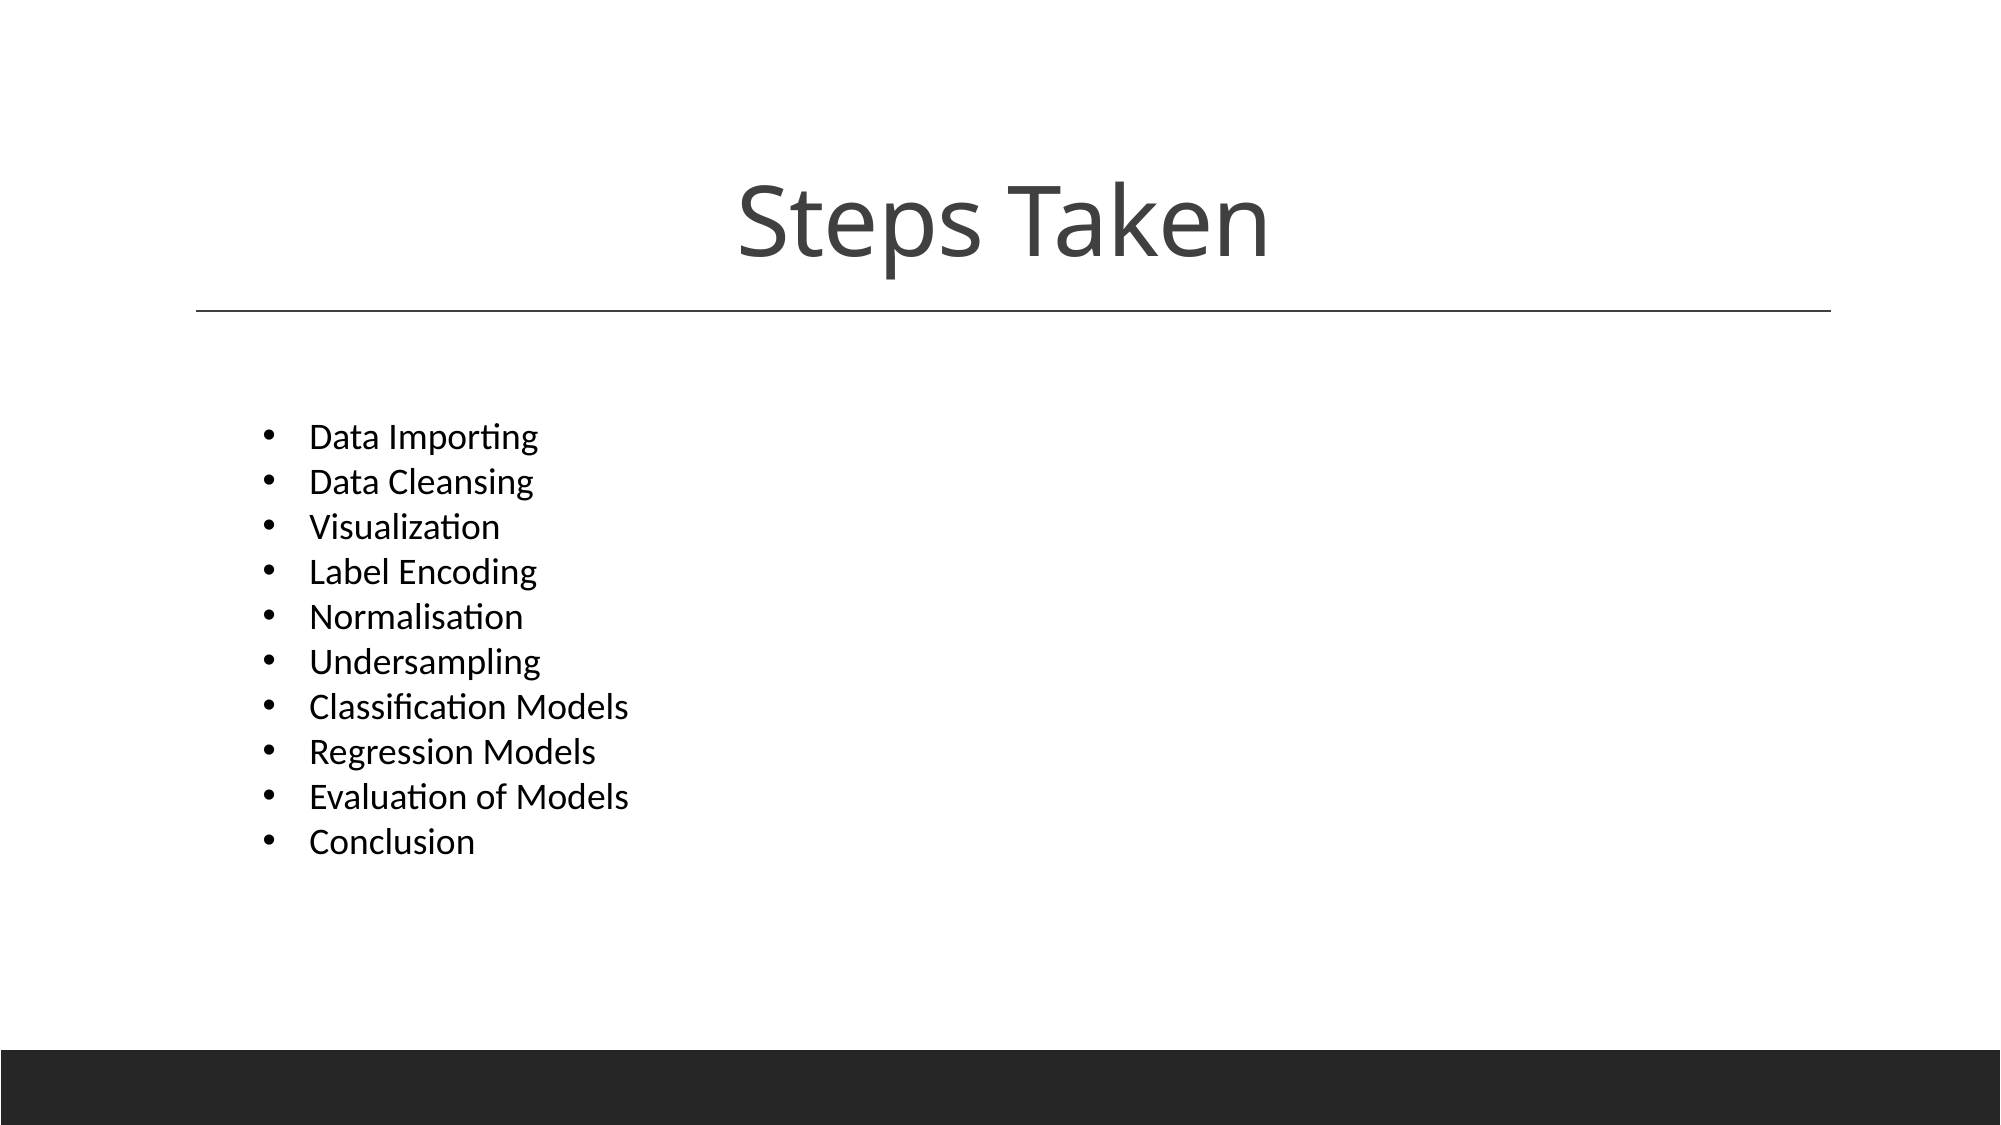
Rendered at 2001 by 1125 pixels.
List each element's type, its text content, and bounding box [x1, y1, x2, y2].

title Steps Taken [180, 47, 1831, 286]
text_box Data Importing Data Cleansing Visualization Label Encoding Normalisation Undersampling Classification Models Regression Models Evaluation of Models Conclusion [247, 404, 1796, 875]
